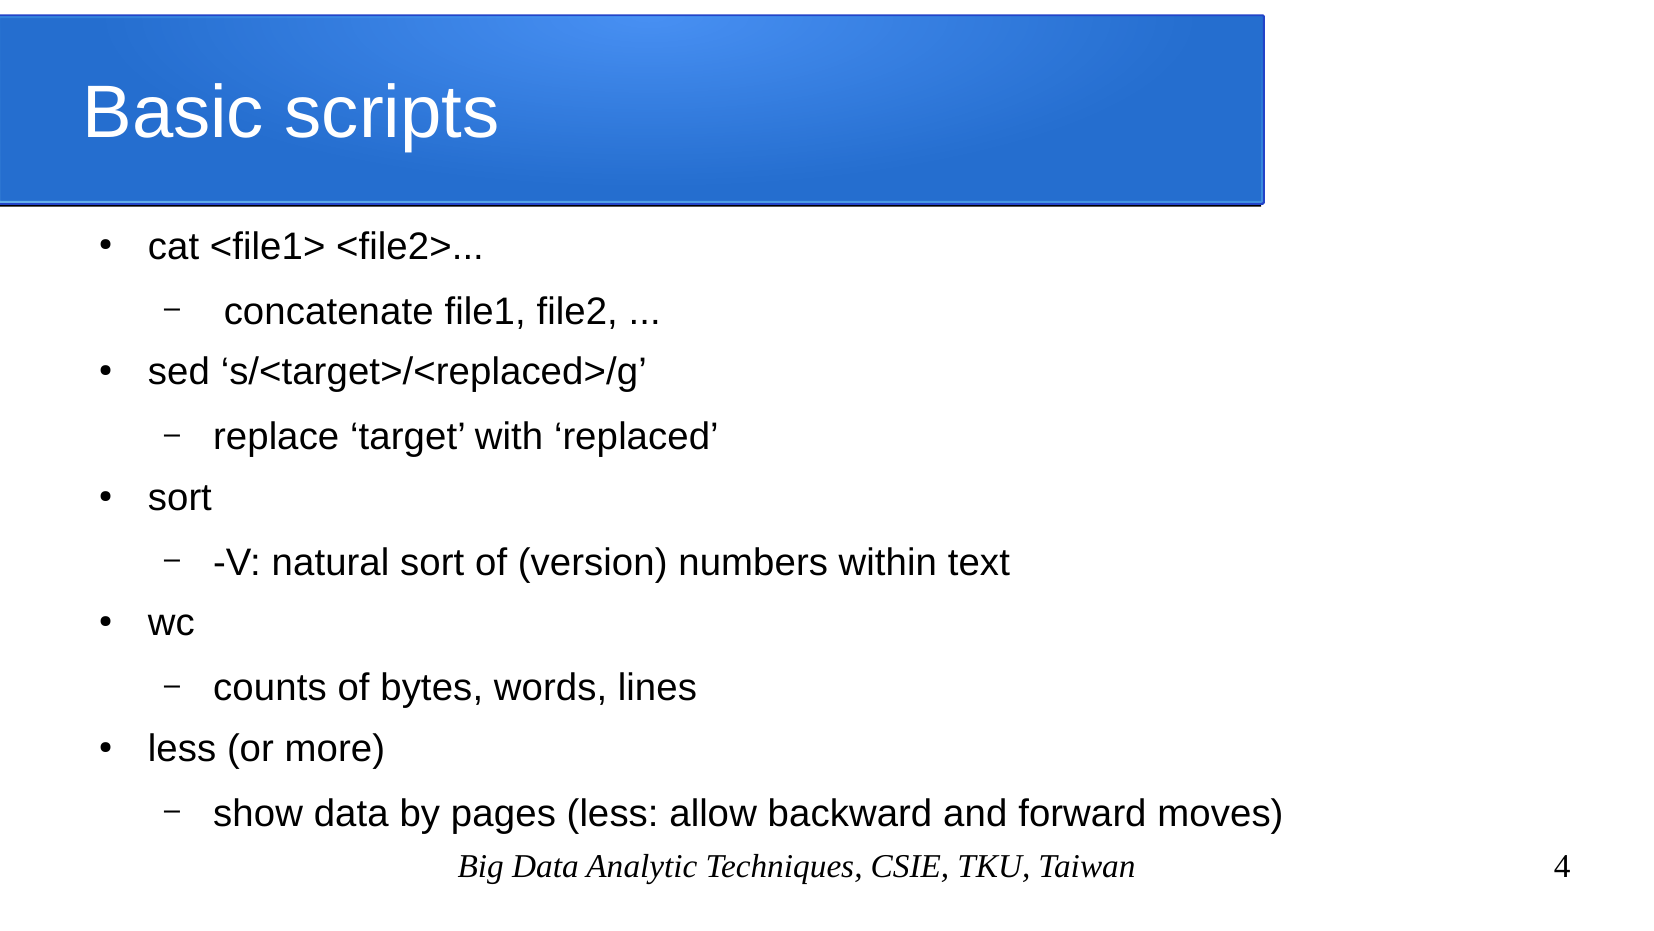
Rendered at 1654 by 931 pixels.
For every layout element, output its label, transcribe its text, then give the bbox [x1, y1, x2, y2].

list cat <file1> <file2>... concatenate file1, file2, ... sed ‘s/<target>/<replaced>/g’ replace ‘target’ with ‘replaced’ sort -V: natural sort of (version) numbers within text wc counts of bytes, words, lines less (or more) show data by pages (less: allow backward and forward moves) [82, 224, 1571, 839]
title Basic scripts [82, 35, 1235, 189]
